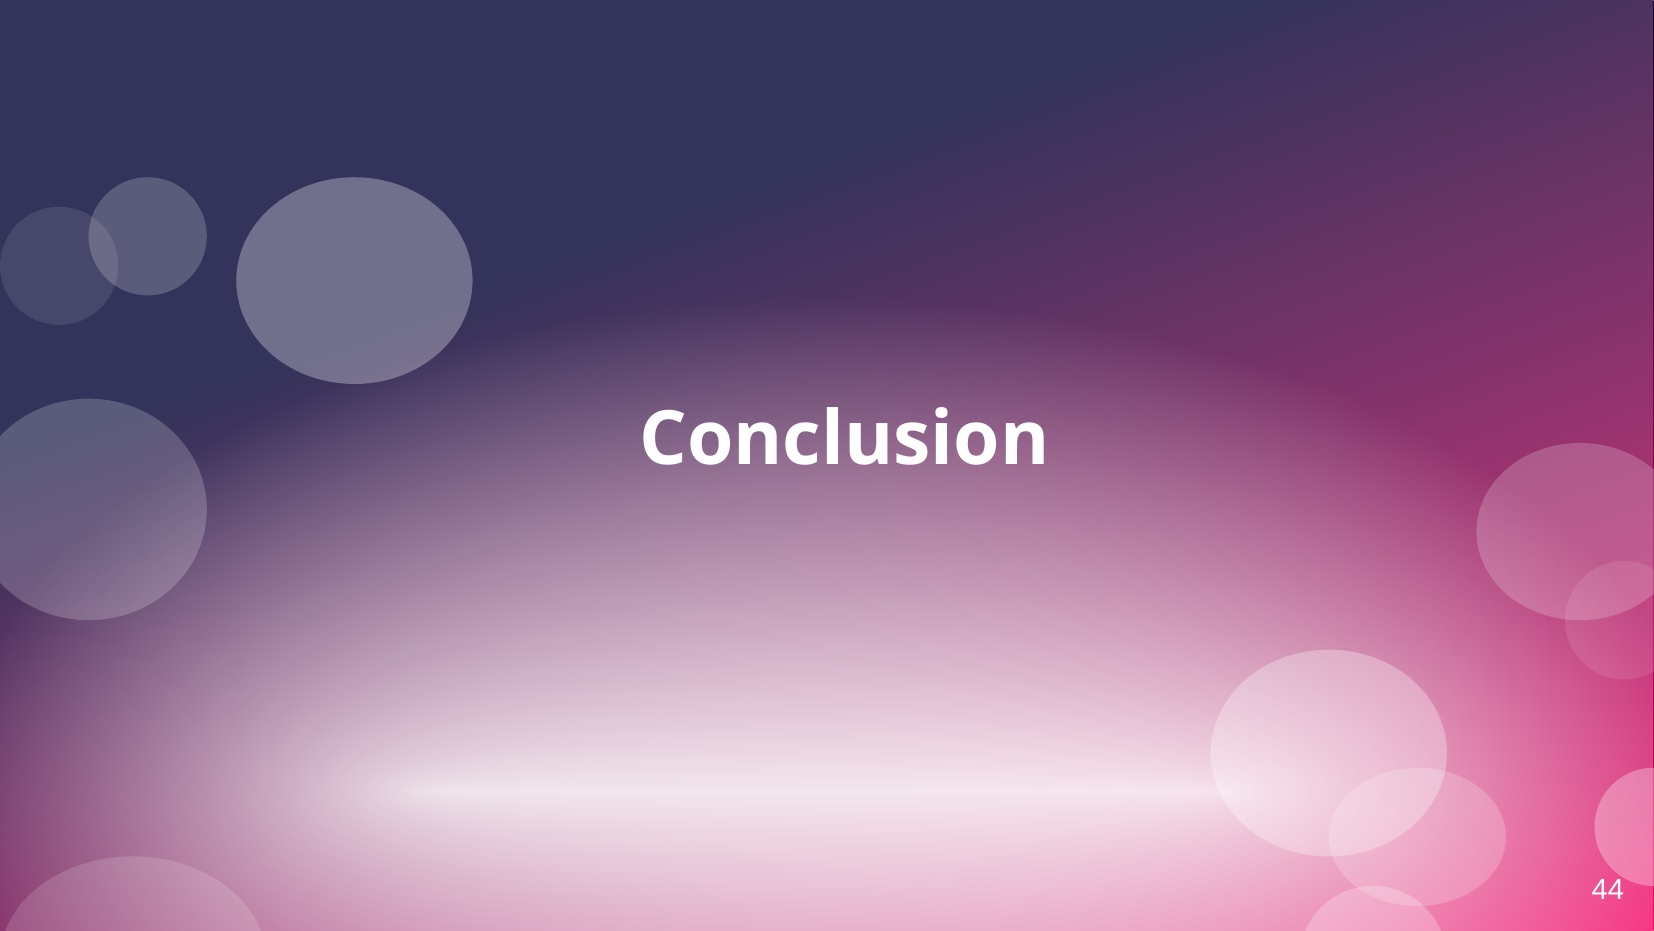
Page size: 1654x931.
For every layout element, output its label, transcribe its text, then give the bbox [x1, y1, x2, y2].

title Conclusion [88, 354, 1565, 517]
